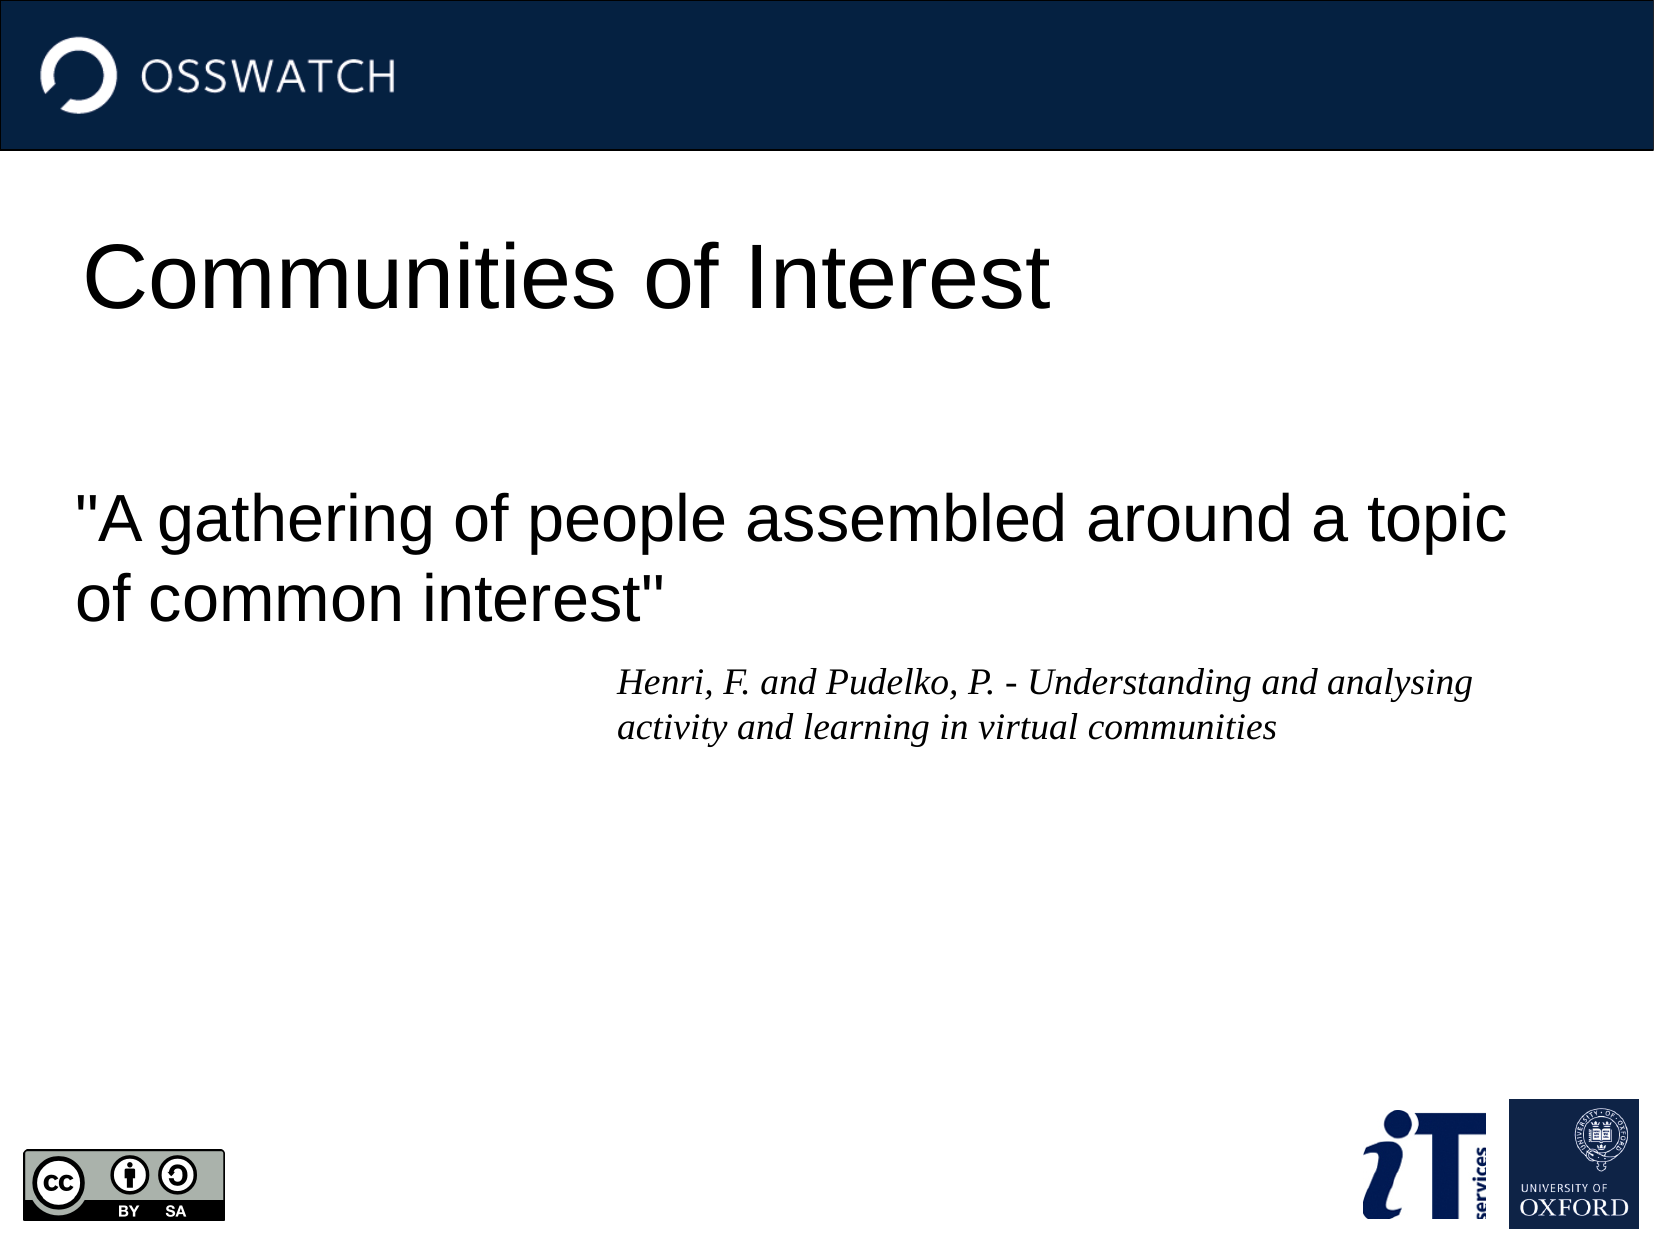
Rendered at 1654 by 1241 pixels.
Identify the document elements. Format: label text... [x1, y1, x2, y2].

text_box Communities of Interest [82, 169, 1569, 375]
picture [12, 12, 426, 141]
text_box "A gathering of people assembled around a topic of common interest" [74, 395, 1562, 1150]
text_box Henri, F. and Pudelko, P. - Understanding and analysing activity and learning in virtual communities [602, 649, 1578, 746]
picture [1509, 1099, 1639, 1229]
picture [23, 1149, 225, 1221]
picture [1363, 1150, 1486, 1219]
